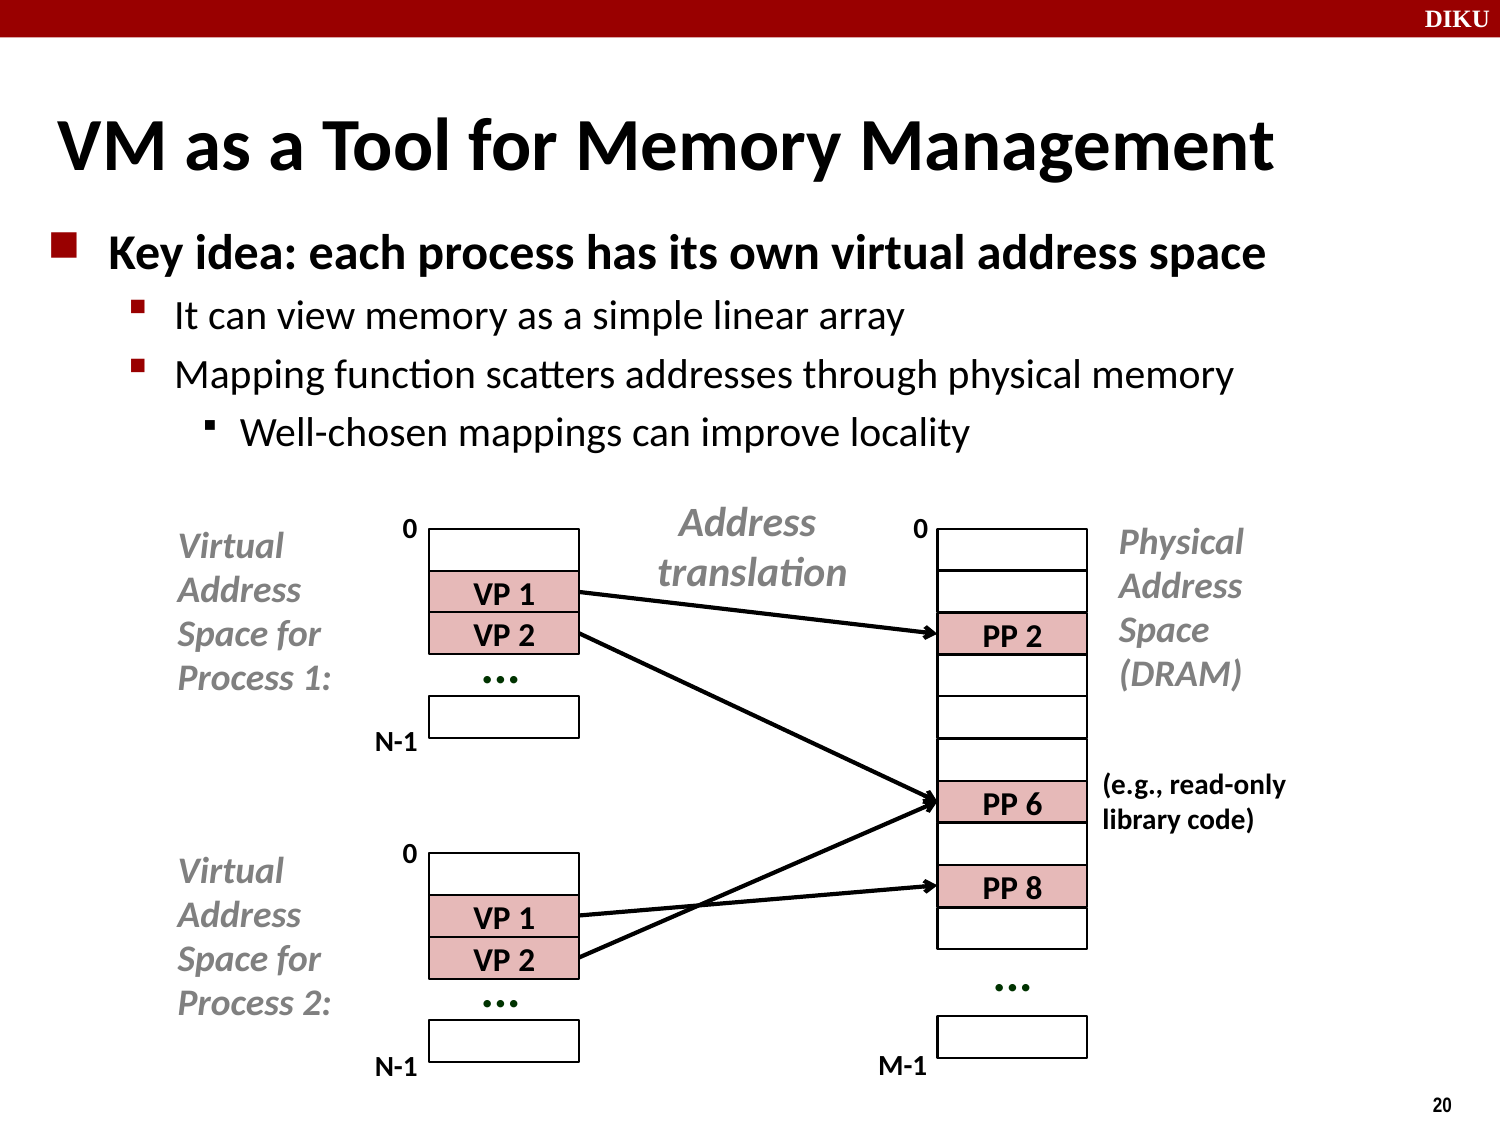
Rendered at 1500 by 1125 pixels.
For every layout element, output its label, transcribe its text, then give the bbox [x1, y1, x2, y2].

text_box VP 1 [429, 571, 580, 612]
text_box ... [465, 633, 536, 708]
text_box ... [977, 941, 1048, 1017]
text_box Virtual Address Space for Process 2: [162, 841, 388, 1033]
text_box Key idea: each process has its own virtual address space It can view memory as a simple linear array Mapping function scatters addresses through physical memory Well-chosen mappings can improve locality [37, 212, 1326, 419]
text_box PP 6 [937, 780, 1088, 822]
text_box N-1 [359, 716, 433, 767]
text_box VP 2 [429, 612, 580, 655]
text_box Address translation [642, 487, 863, 603]
text_box M-1 [863, 1040, 943, 1091]
text_box 0 [898, 503, 944, 553]
text_box 0 [387, 503, 433, 553]
text_box VP 1 [429, 895, 580, 936]
text_box Virtual Address Space for Process 1: [162, 516, 388, 708]
text_box VP 2 [429, 936, 580, 979]
text_box Physical Address Space (DRAM) [1104, 511, 1280, 704]
text_box N-1 [359, 1041, 433, 1092]
text_box VM as a Tool for Memory Management [43, 93, 1456, 188]
text_box 0 [387, 828, 433, 878]
text_box ... [465, 957, 536, 1033]
text_box PP 2 [937, 612, 1088, 653]
text_box (e.g., read-only library code) [1088, 760, 1326, 844]
text_box PP 8 [937, 865, 1088, 907]
